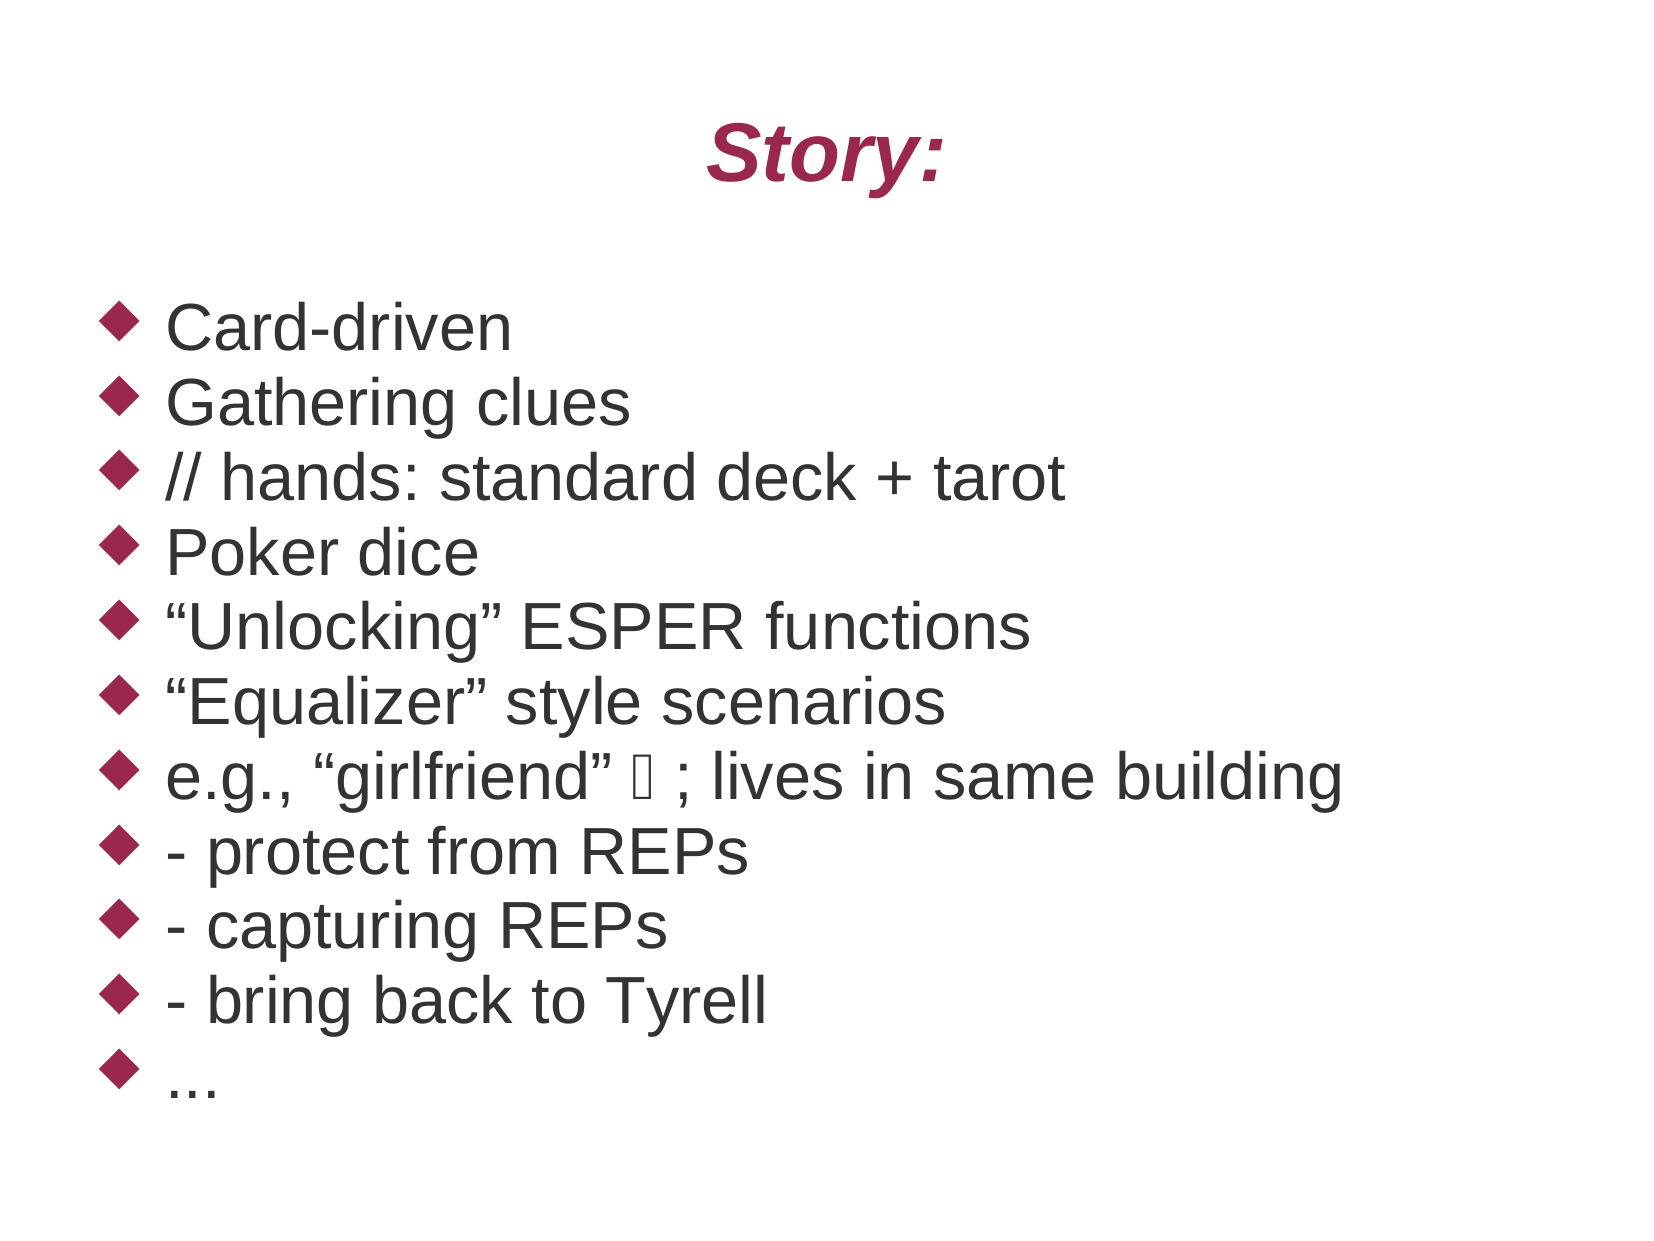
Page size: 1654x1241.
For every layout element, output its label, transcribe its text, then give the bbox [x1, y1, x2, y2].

title Story: [82, 49, 1571, 257]
list Card-driven Gathering clues // hands: standard deck + tarot Poker dice “Unlocking” ESPER functions “Equalizer” style scenarios e.g., “girlfriend”  ; lives in same building - protect from REPs - capturing REPs - bring back to Tyrell ... [82, 290, 1571, 1113]
